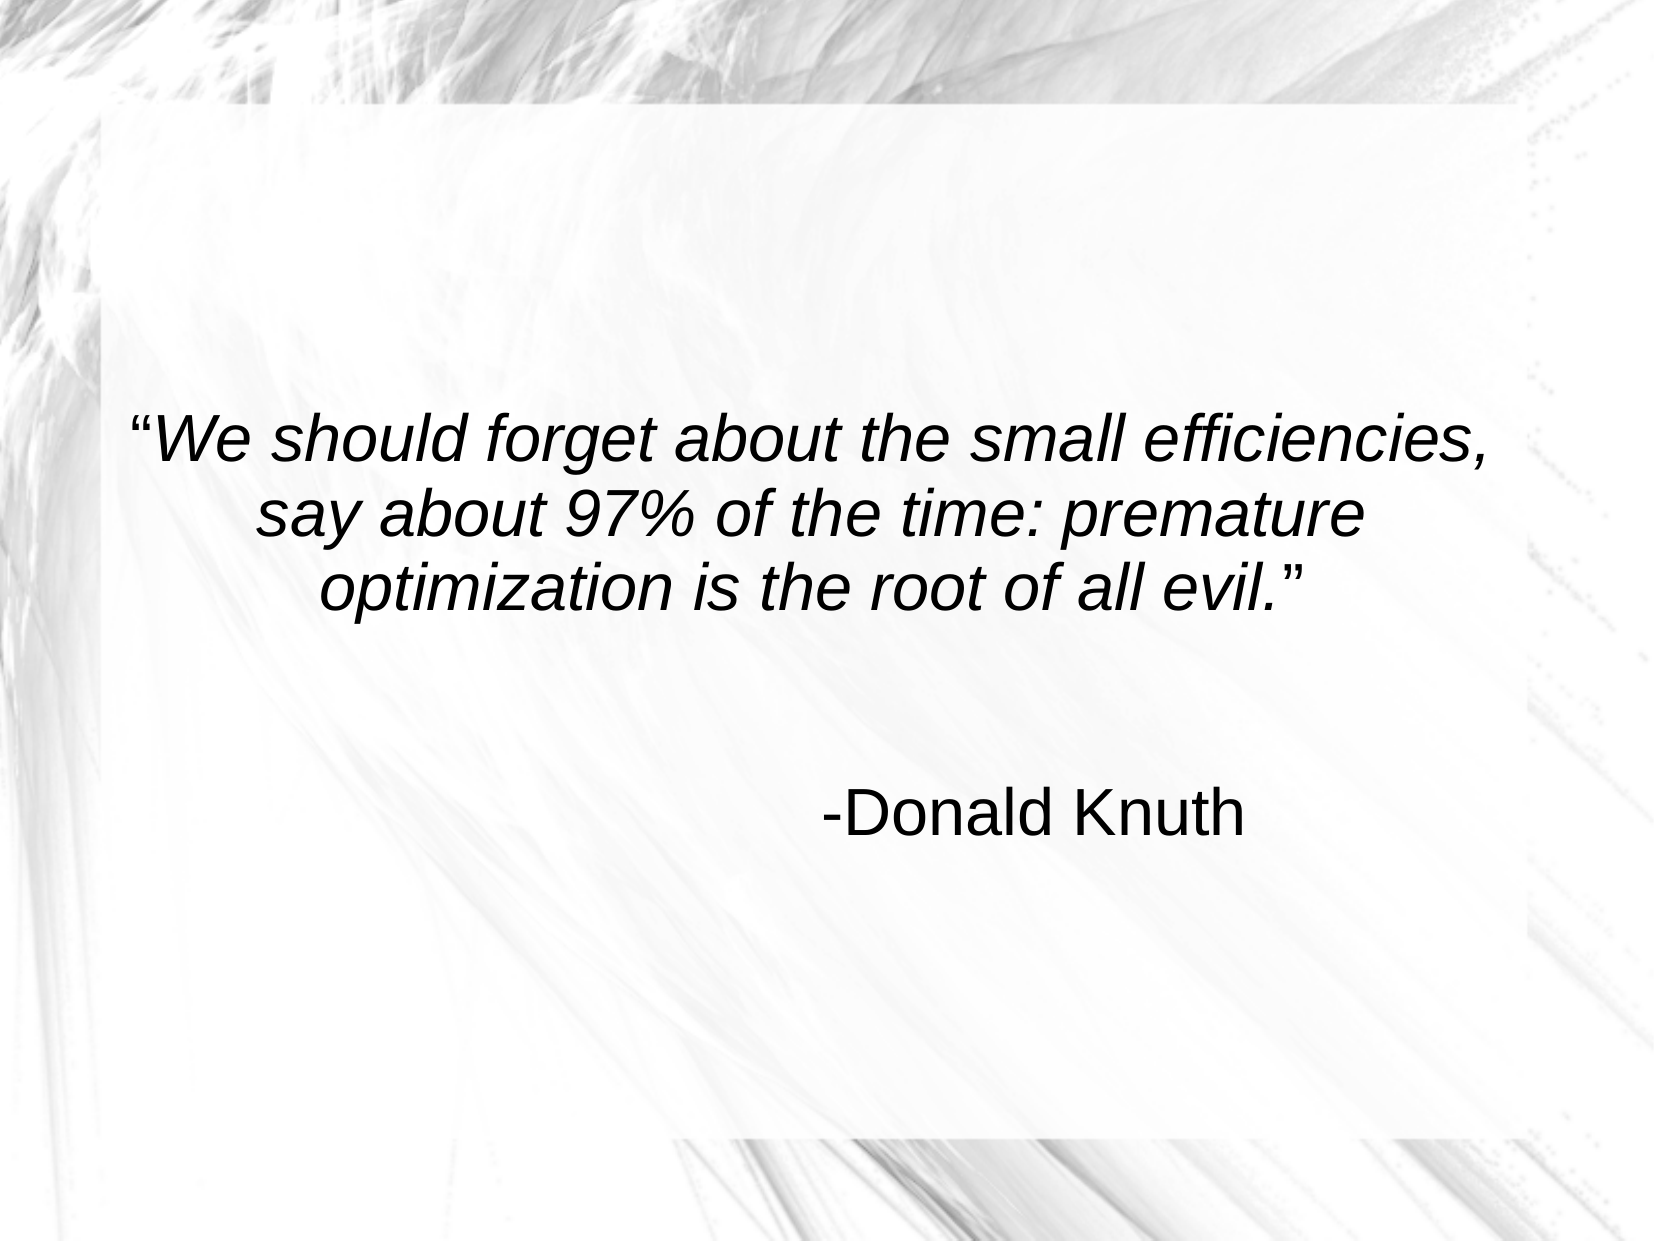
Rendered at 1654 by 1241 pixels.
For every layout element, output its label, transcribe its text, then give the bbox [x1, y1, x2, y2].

subtitle “We should forget about the small efficiencies, say about 97% of the time: premature optimization is the root of all evil.” -Donald Knuth [118, 112, 1506, 1139]
picture [0, 0, 1654, 1241]
